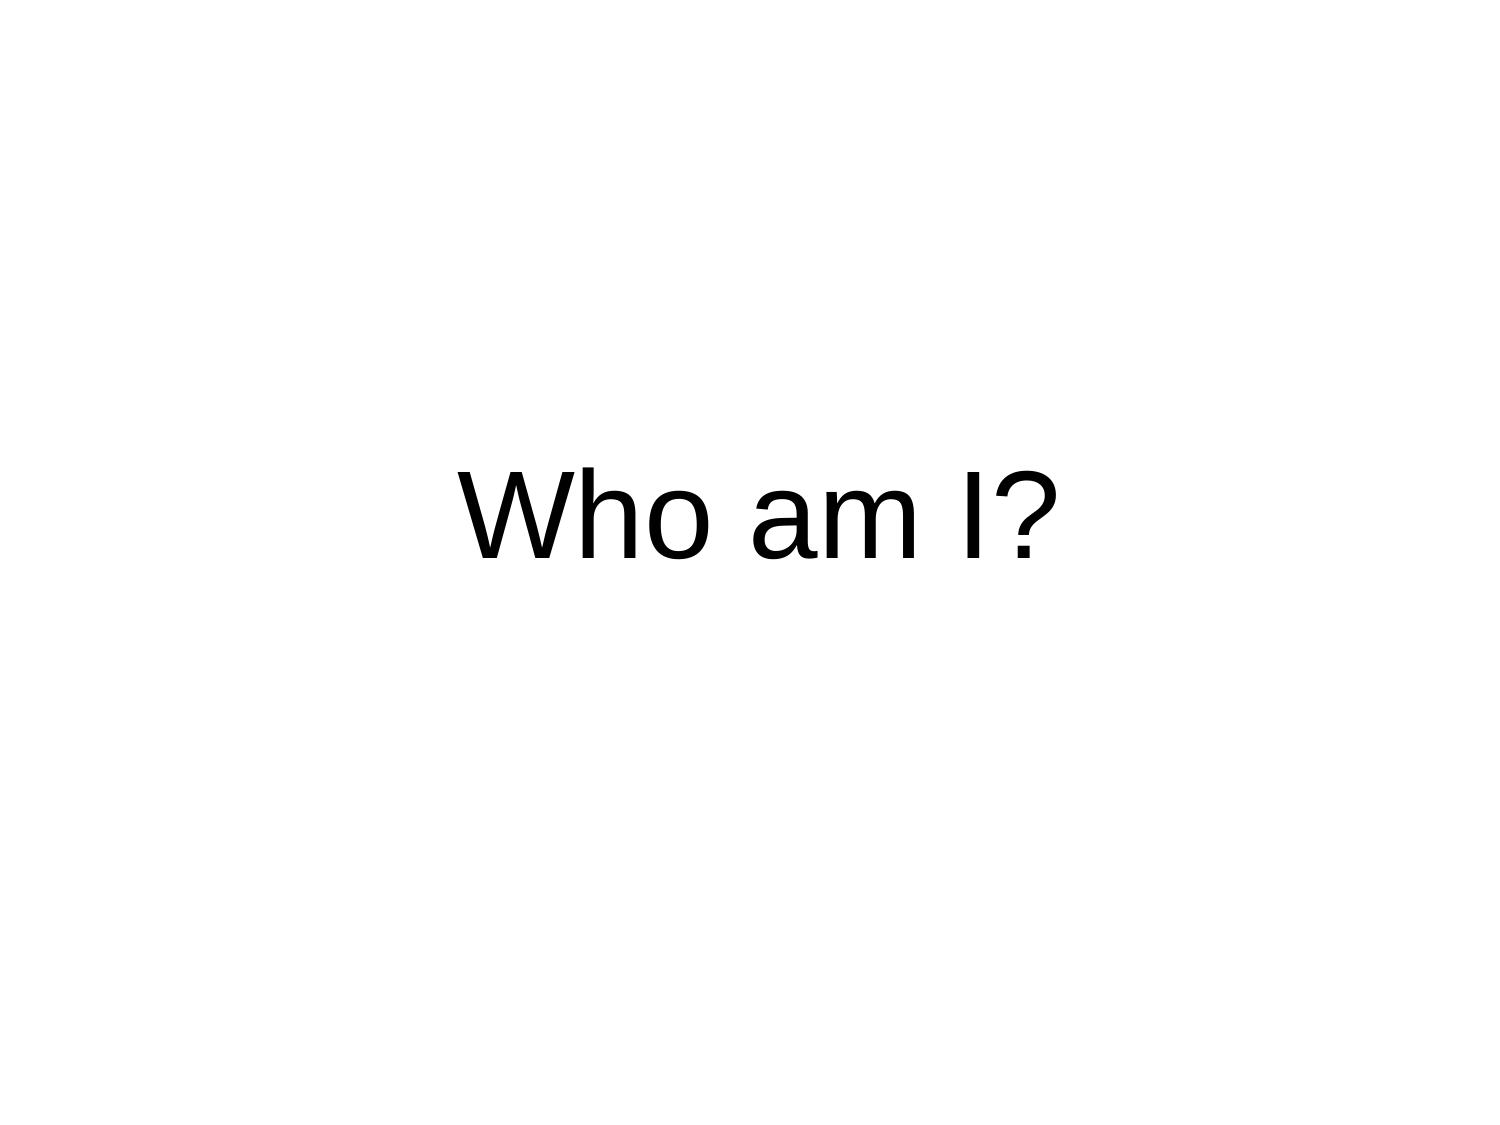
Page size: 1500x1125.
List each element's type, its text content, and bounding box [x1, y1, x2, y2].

title Who am I? [84, 421, 1435, 610]
